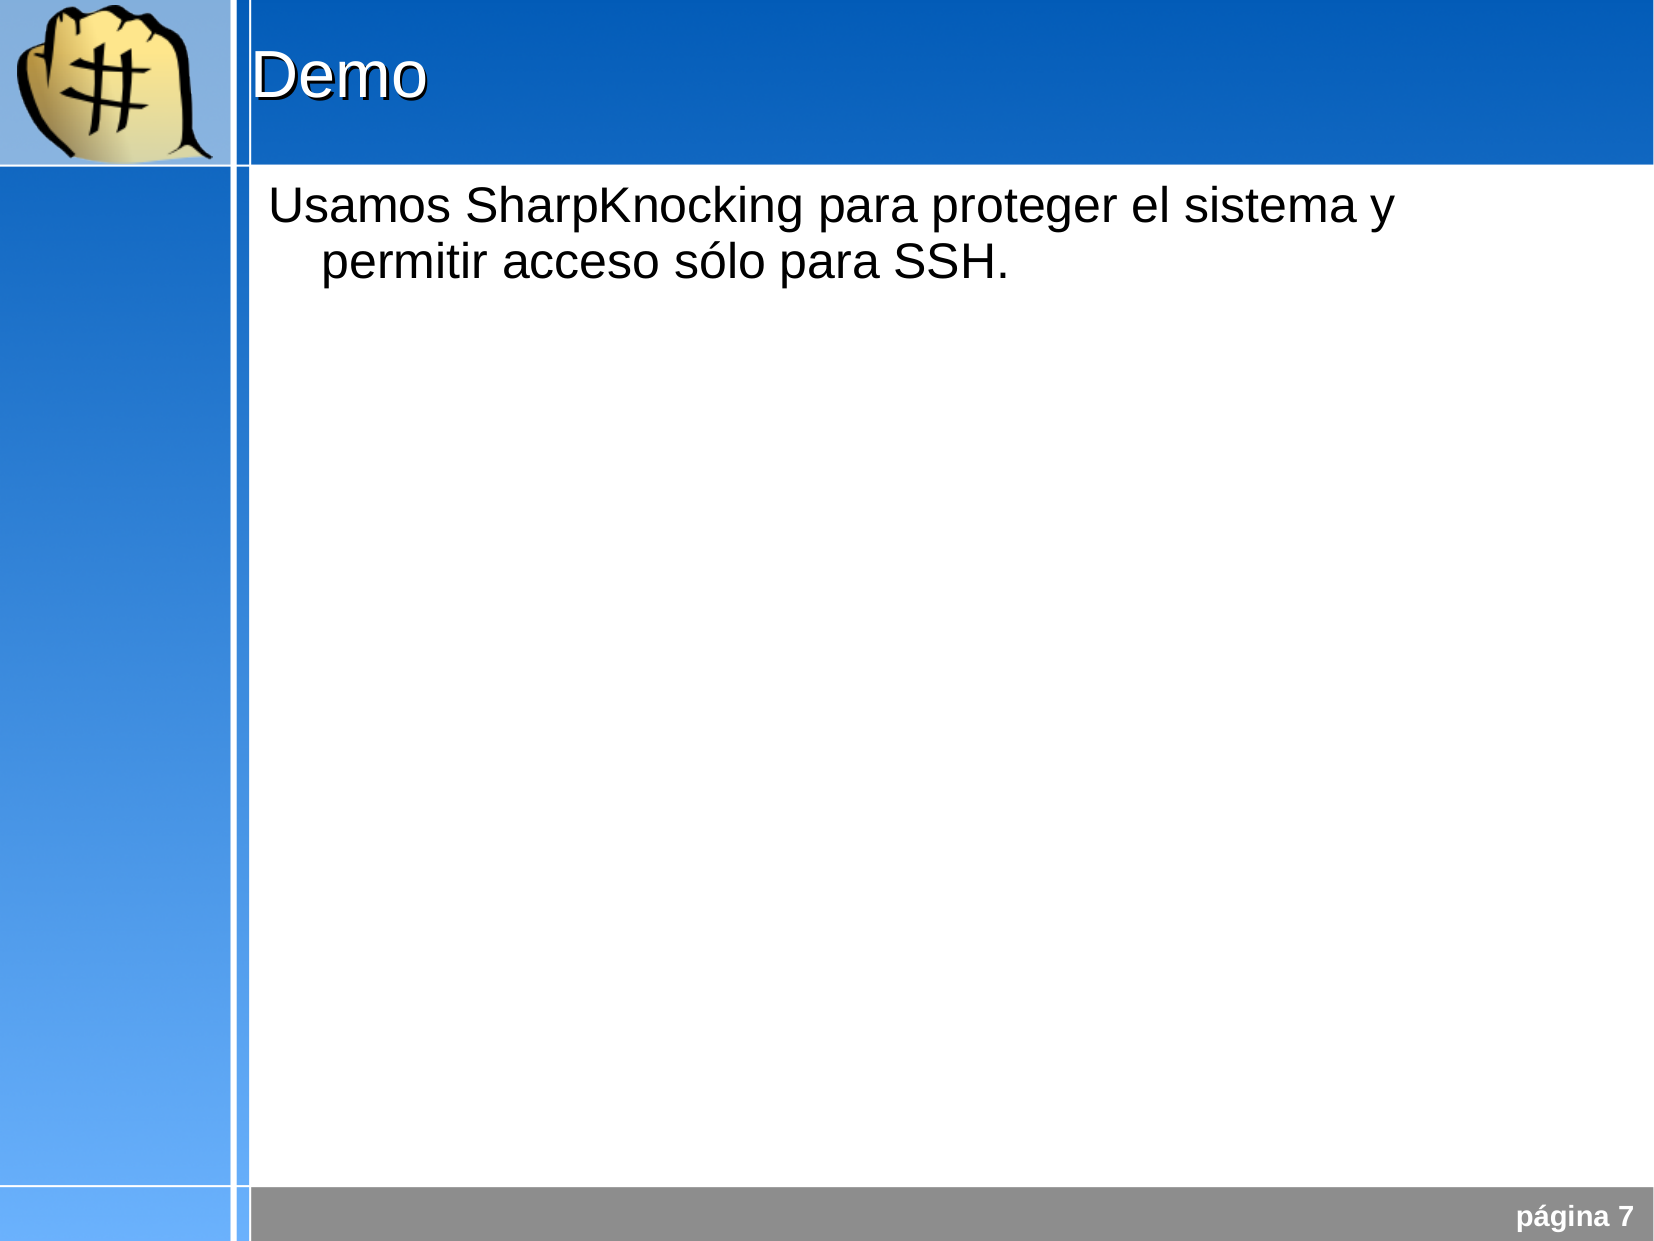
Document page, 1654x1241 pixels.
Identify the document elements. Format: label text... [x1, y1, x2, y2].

title Demo [250, 0, 1477, 177]
picture [0, 0, 1654, 1241]
list Usamos SharpKnocking para proteger el sistema y permitir acceso sólo para SSH. [250, 177, 1477, 1037]
